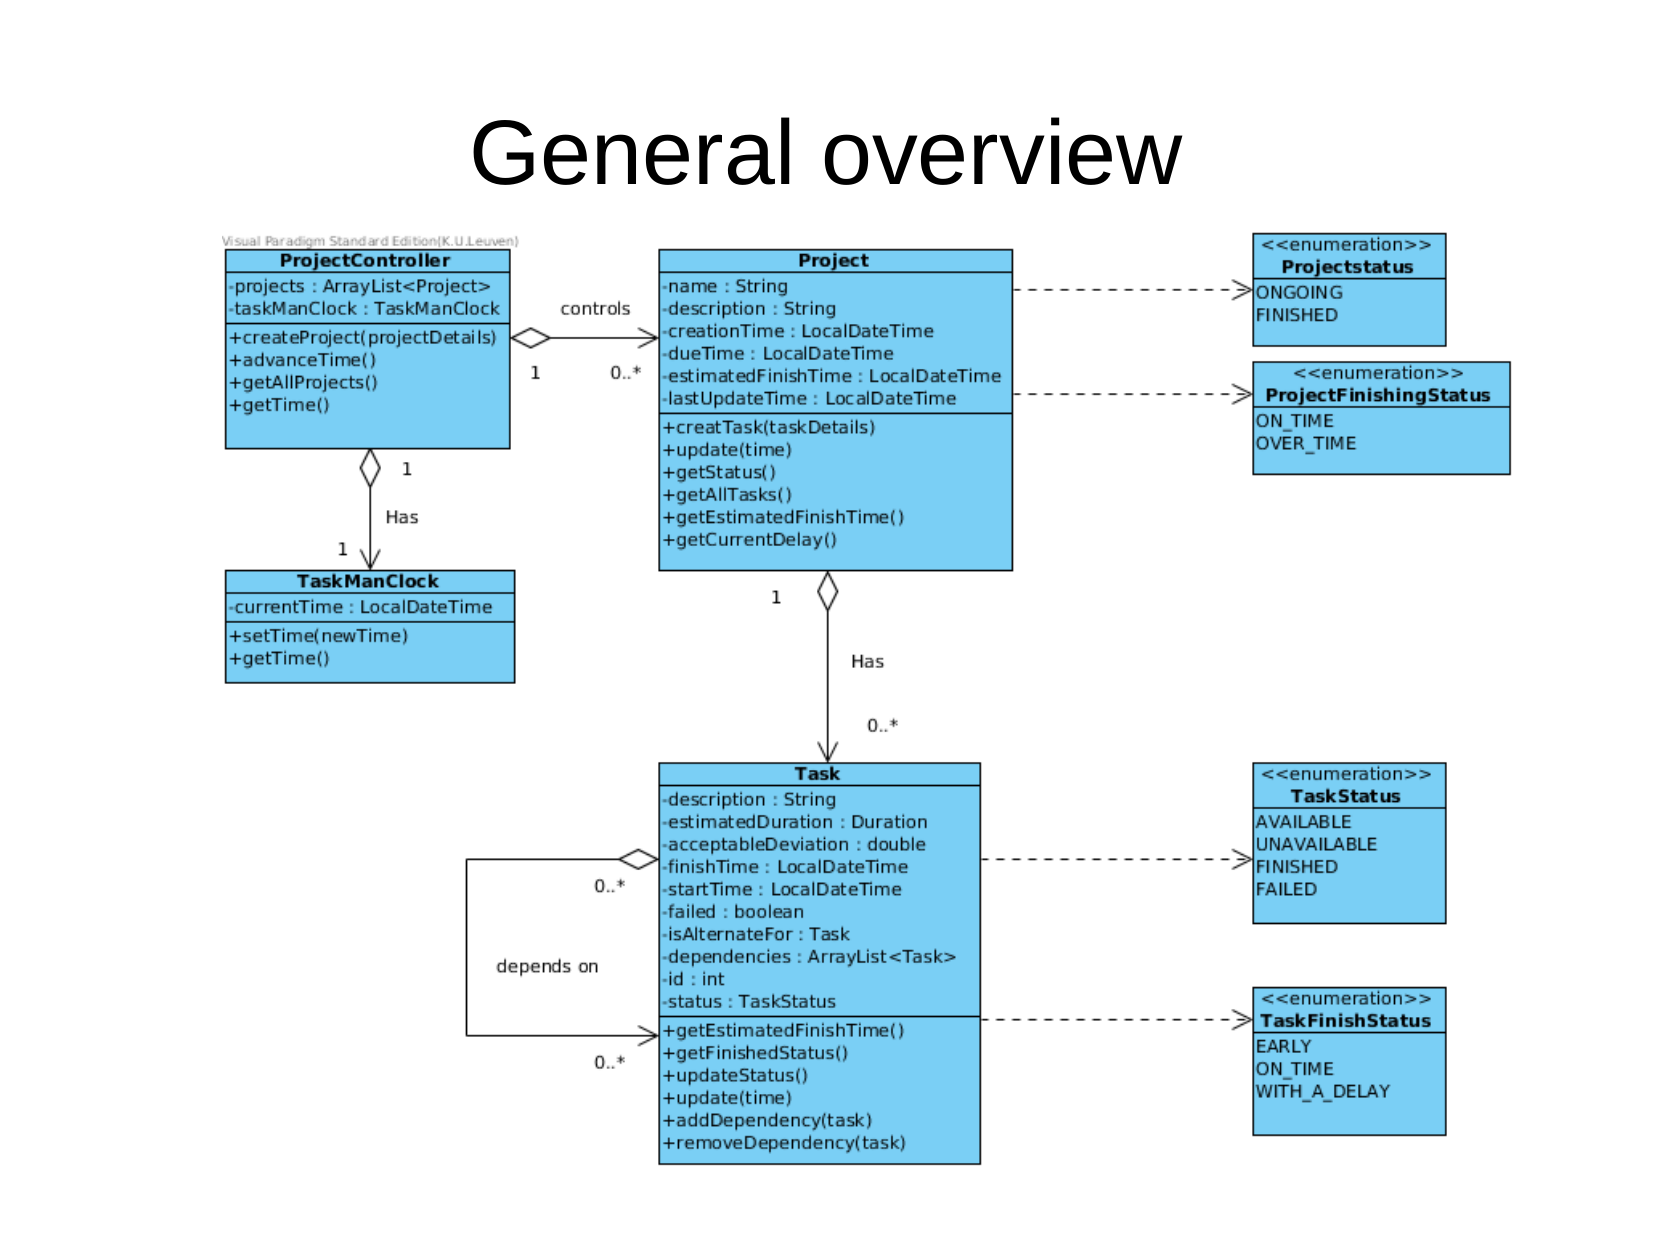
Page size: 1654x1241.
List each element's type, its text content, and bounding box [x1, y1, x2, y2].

picture [222, 230, 1516, 1171]
title General overview [82, 49, 1571, 257]
